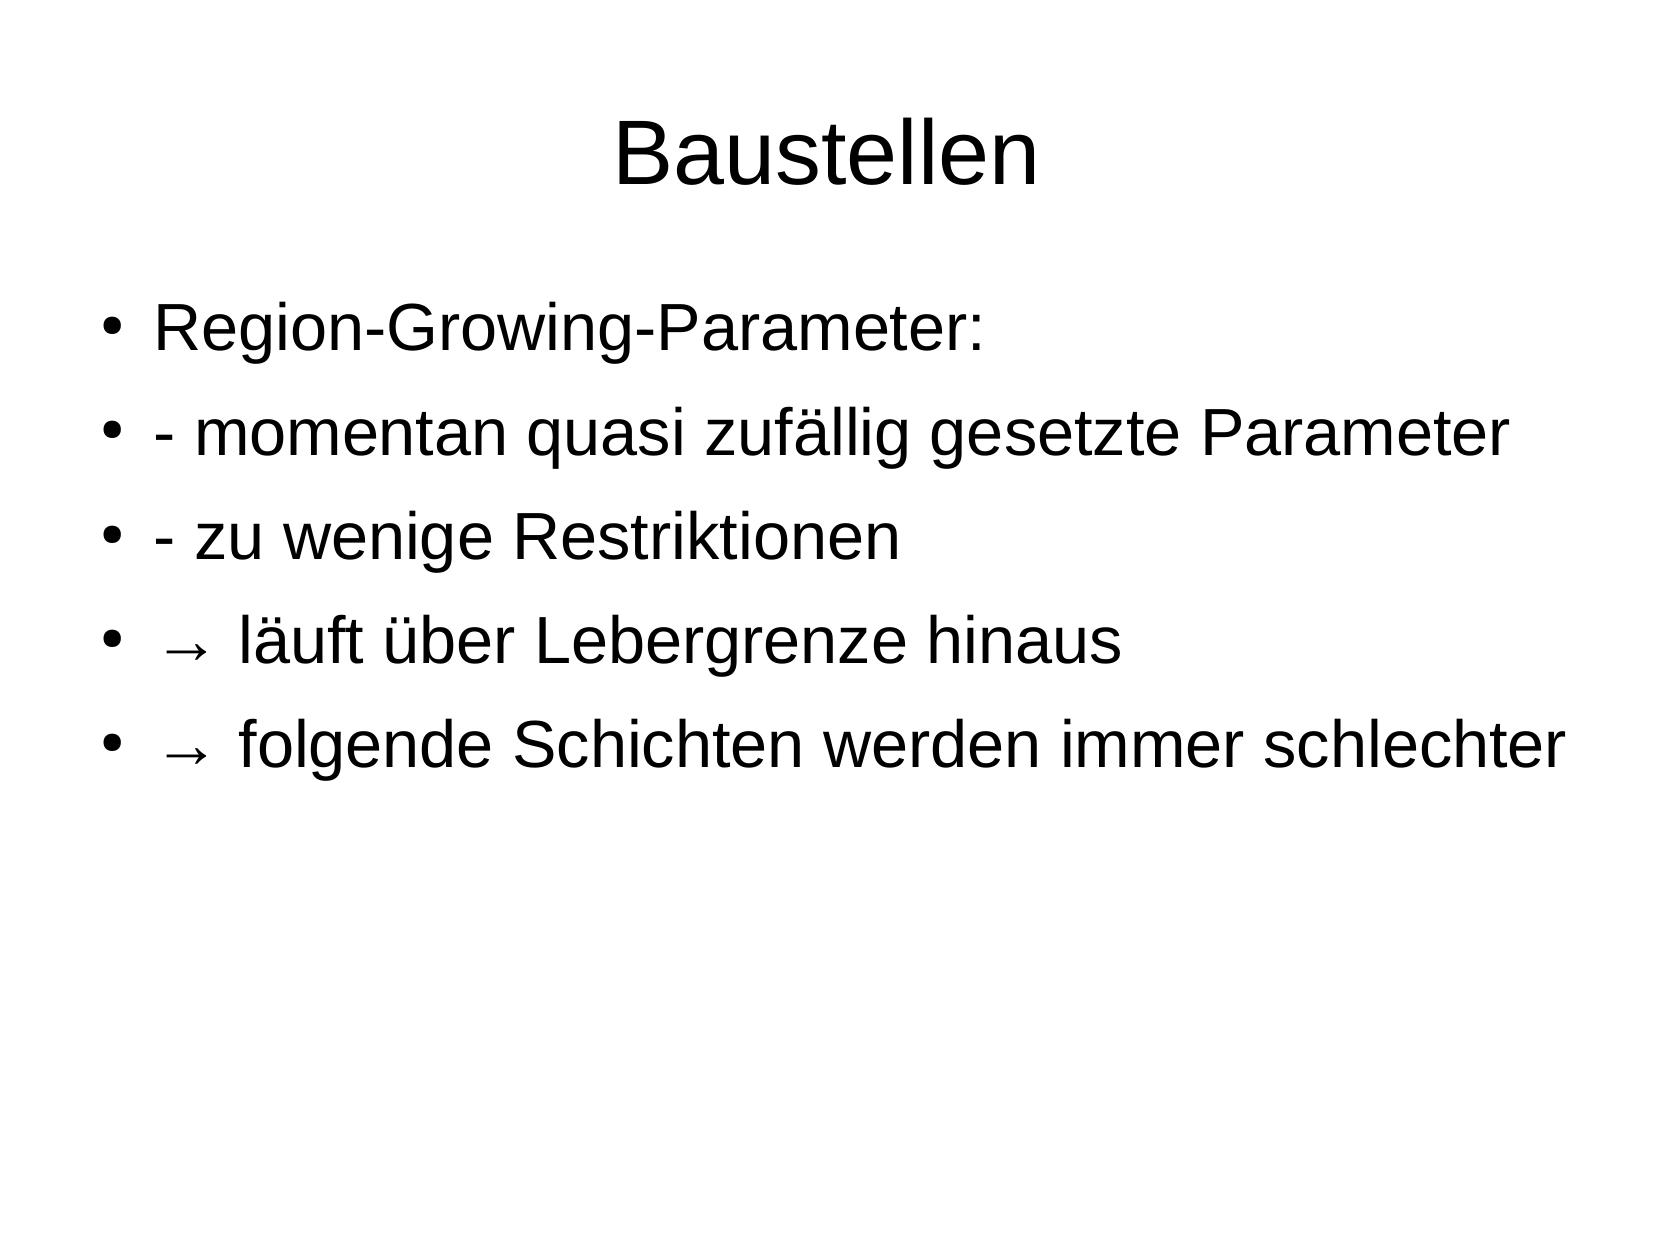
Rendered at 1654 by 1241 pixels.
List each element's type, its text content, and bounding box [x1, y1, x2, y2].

title Baustellen [82, 49, 1571, 257]
list Region-Growing-Parameter: - momentan quasi zufällig gesetzte Parameter - zu wenige Restriktionen → läuft über Lebergrenze hinaus → folgende Schichten werden immer schlechter [82, 290, 1571, 1010]
